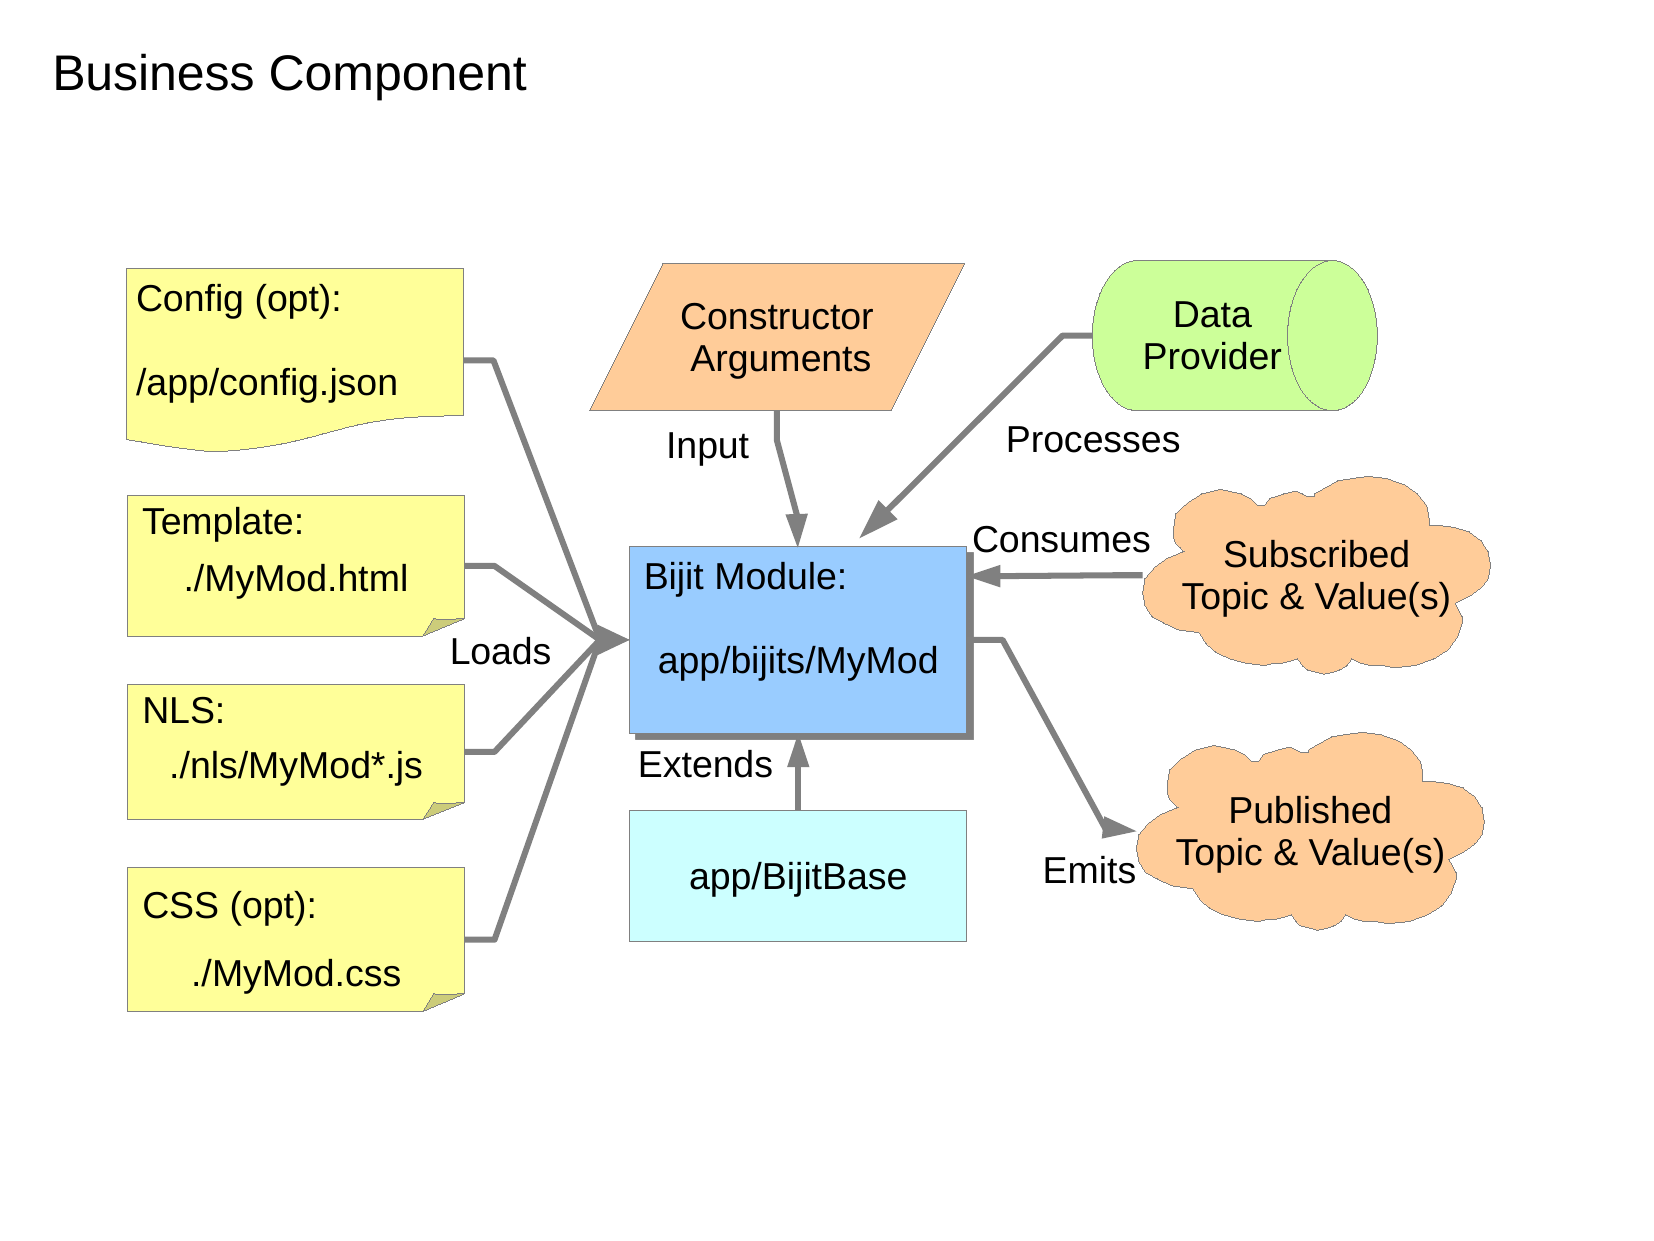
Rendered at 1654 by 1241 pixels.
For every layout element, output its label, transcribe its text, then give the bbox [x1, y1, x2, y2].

text_box Processes [949, 411, 1196, 468]
text_box Input [518, 416, 765, 474]
text_box Bijit Module: [629, 547, 967, 605]
text_box Constructor Arguments [589, 263, 965, 411]
text_box Subscribed Topic & Value(s) [1142, 476, 1491, 675]
text_box ./MyMod.css [127, 934, 465, 1012]
text_box Consumes [919, 511, 1166, 569]
text_box [126, 268, 464, 452]
text_box ./MyMod.css [127, 867, 465, 877]
text_box Loads [435, 623, 597, 681]
text_box app/bijits/MyMod [629, 605, 967, 734]
text_box ./MyMod.html [127, 551, 465, 637]
text_box NLS: [127, 682, 465, 740]
text_box Extends [576, 735, 788, 793]
text_box Emits [1008, 842, 1152, 899]
text_box Data Provider [1092, 260, 1378, 411]
text_box Published Topic & Value(s) [1137, 732, 1485, 931]
text_box Template: [127, 493, 465, 551]
text_box app/BijitBase [629, 810, 967, 942]
text_box Config (opt): /app/config.json [121, 270, 459, 411]
text_box ./nls/MyMod*.js [127, 740, 465, 820]
text_box CSS (opt): [127, 877, 466, 934]
text_box Business Component [37, 37, 1471, 109]
